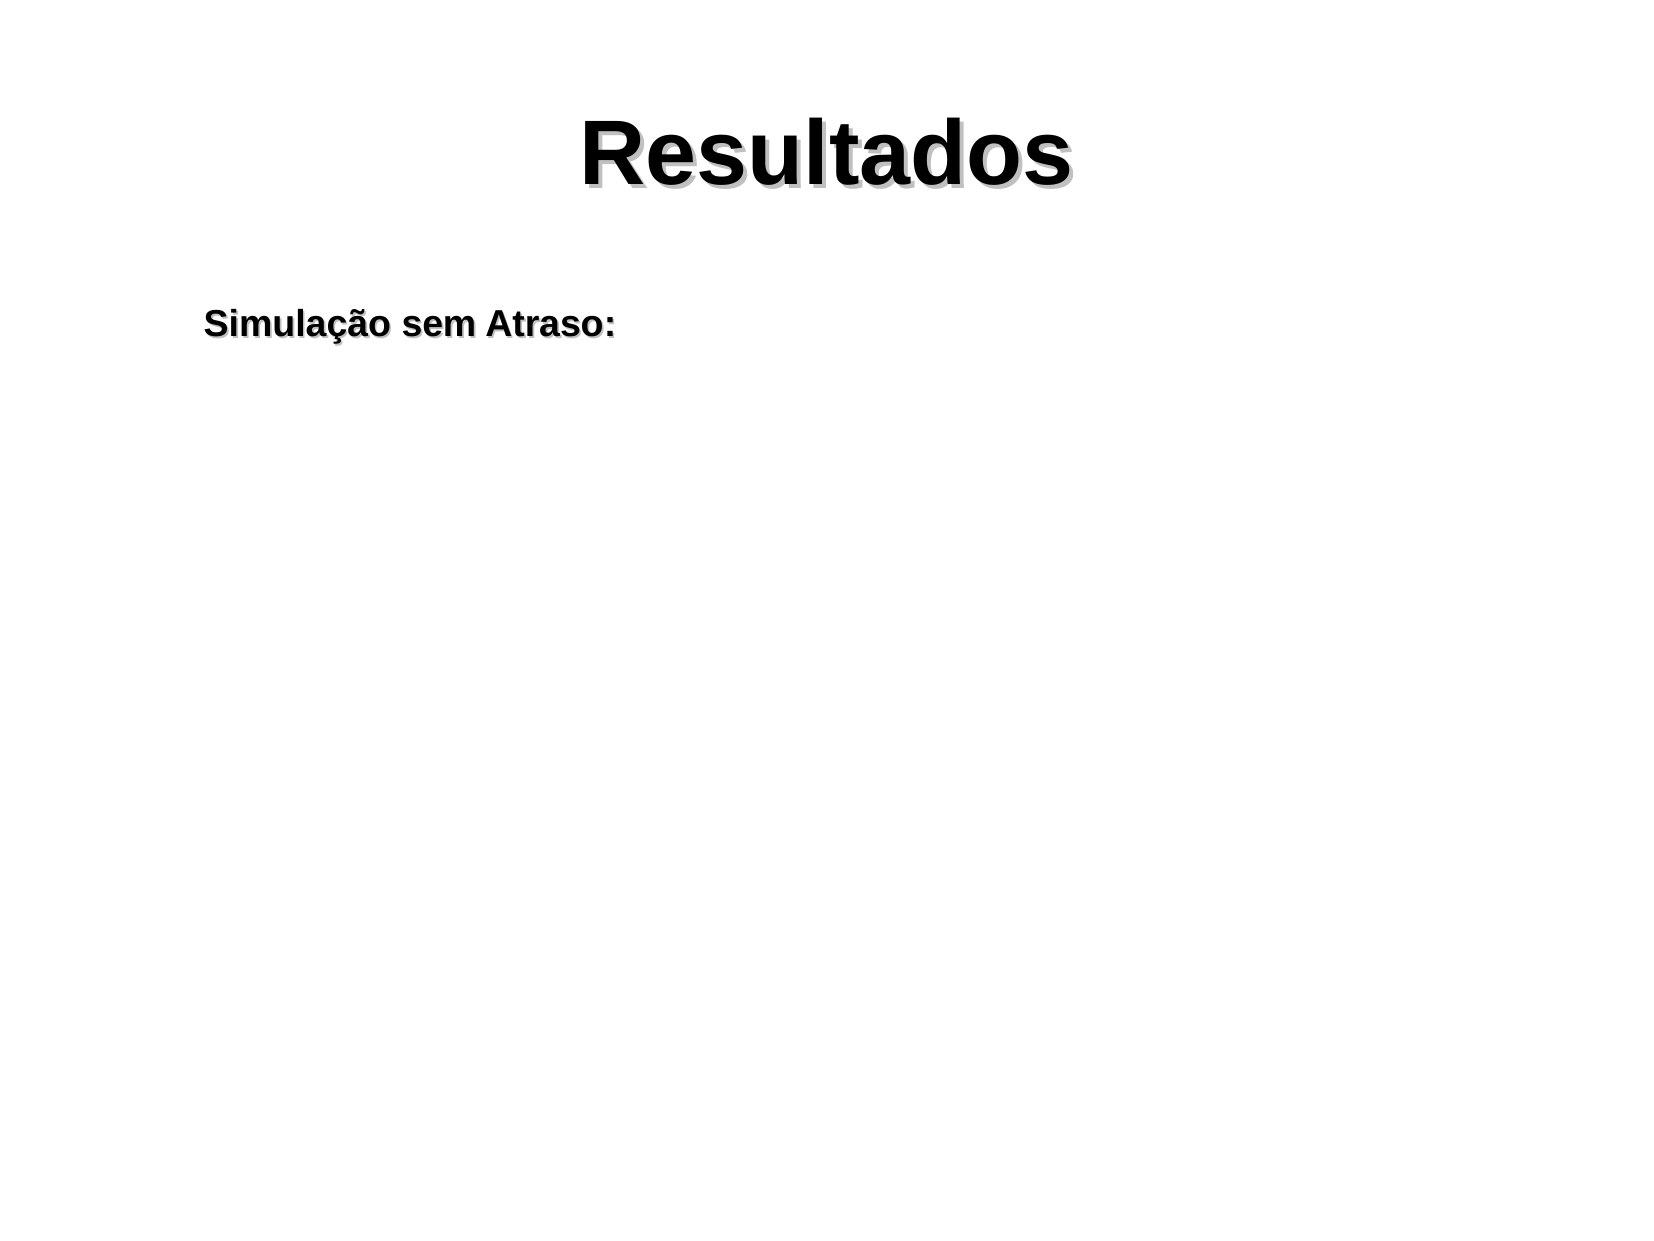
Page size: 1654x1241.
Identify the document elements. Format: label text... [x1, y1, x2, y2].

title Resultados [82, 49, 1571, 257]
text_box Simulação sem Atraso: [188, 295, 632, 353]
